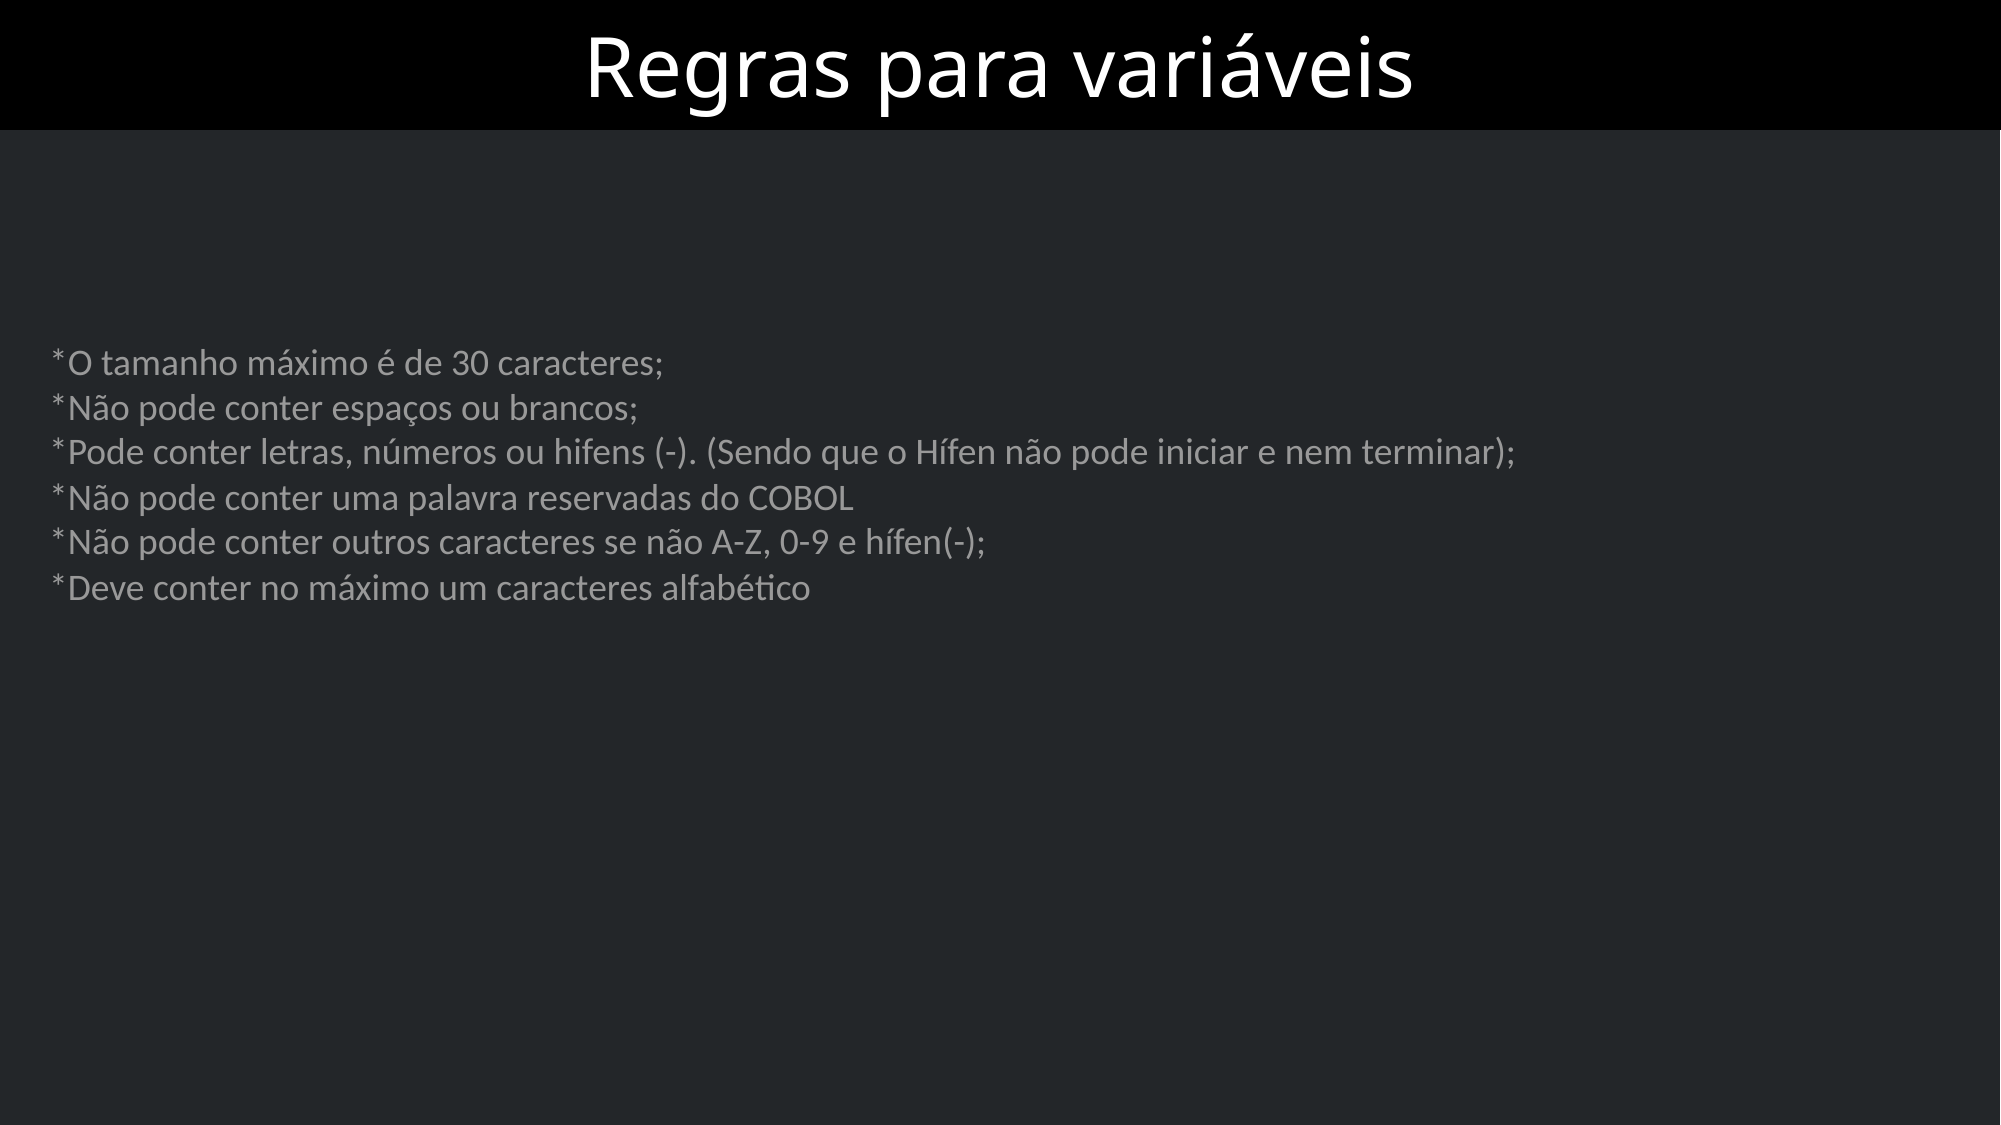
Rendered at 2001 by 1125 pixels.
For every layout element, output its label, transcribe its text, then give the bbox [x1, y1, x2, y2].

text_box *O tamanho máximo é de 30 caracteres; *Não pode conter espaços ou brancos; *Pode conter letras, números ou hifens (-). (Sendo que o Hífen não pode iniciar e nem terminar); *Não pode conter uma palavra reservadas do COBOL *Não pode conter outros caracteres se não A-Z, 0-9 e hífen(-); *Deve conter no máximo um caracteres alfabético [34, 330, 2001, 616]
text_box Regras para variáveis [0, 0, 2001, 130]
